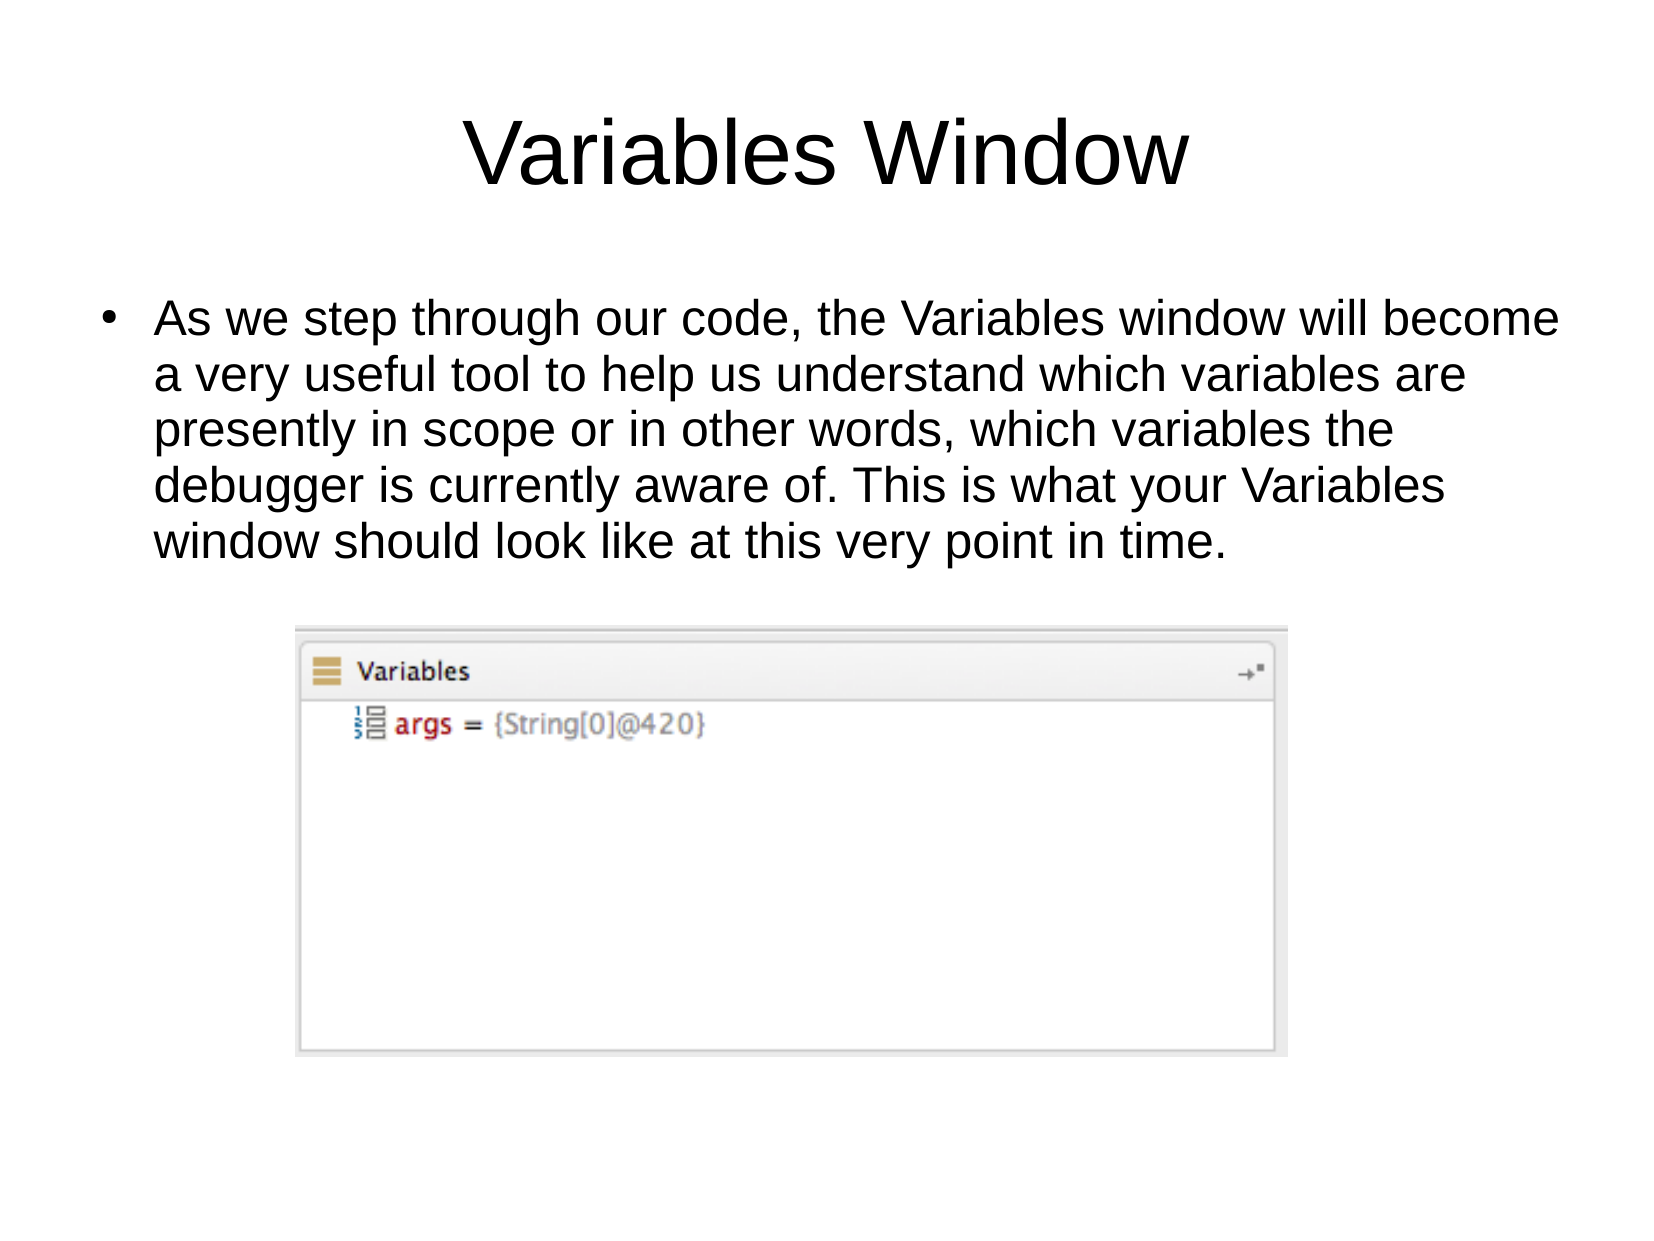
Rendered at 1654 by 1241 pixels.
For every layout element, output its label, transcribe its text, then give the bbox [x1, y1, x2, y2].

title Variables Window [82, 49, 1571, 257]
list As we step through our code, the Variables window will become a very useful tool to help us understand which variables are presently in scope or in other words, which variables the debugger is currently aware of. This is what your Variables window should look like at this very point in time. [82, 290, 1571, 1010]
picture [295, 625, 1288, 1057]
